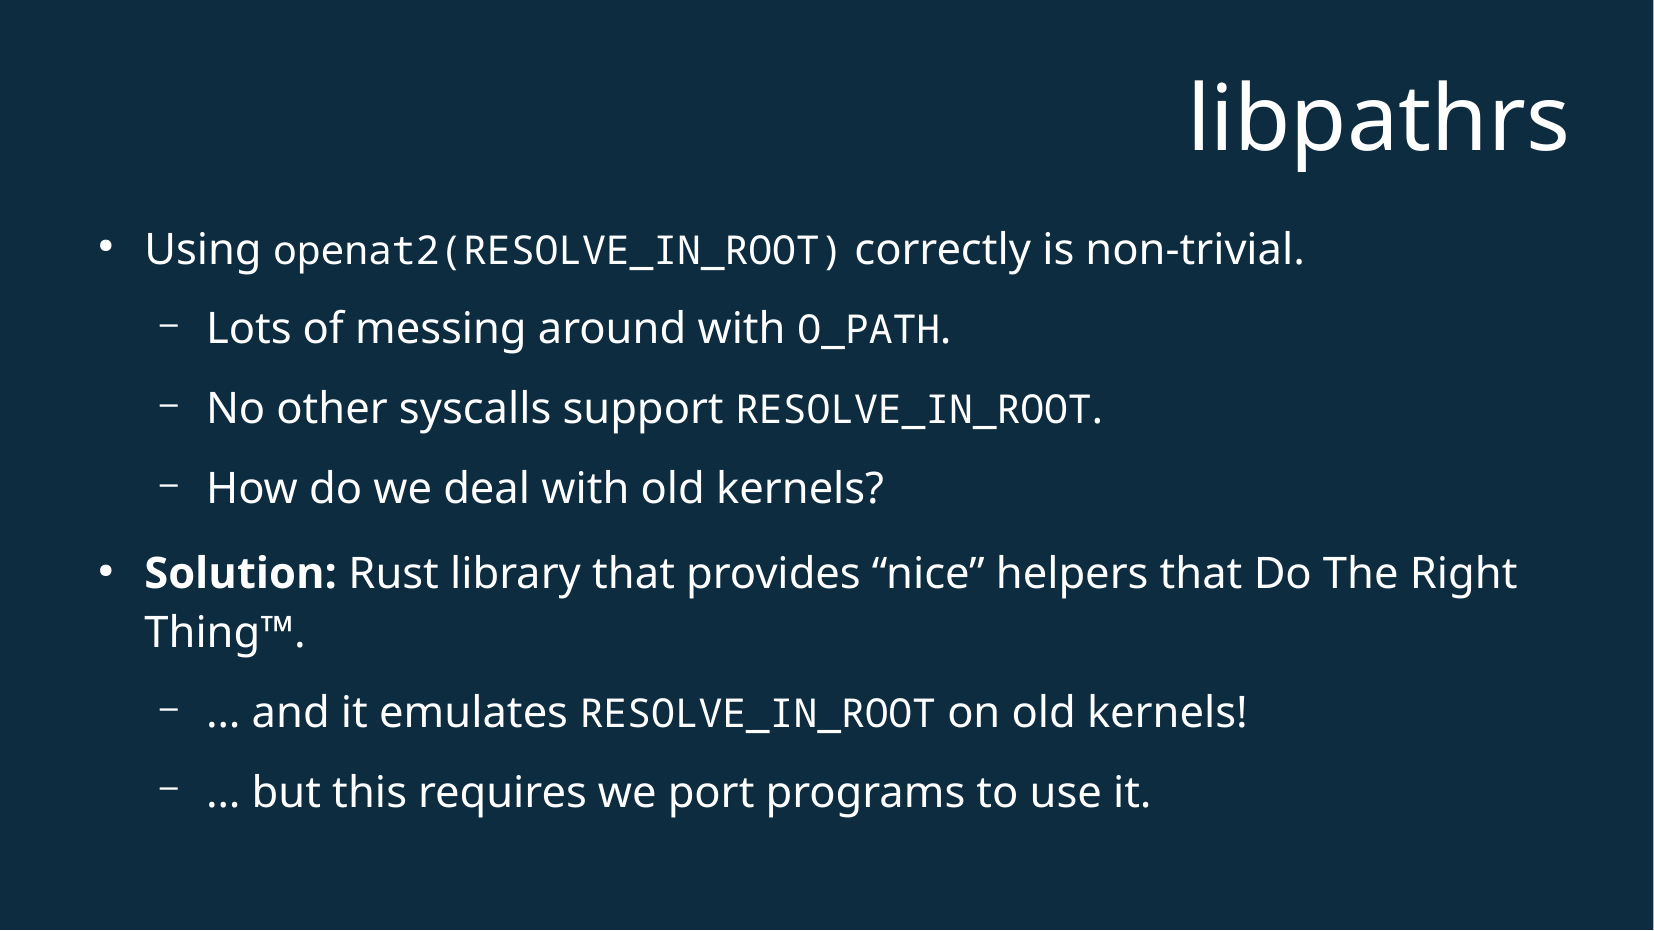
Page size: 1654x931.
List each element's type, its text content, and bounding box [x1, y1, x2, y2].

title libpathrs [82, 37, 1571, 193]
list Using openat2(RESOLVE_IN_ROOT) correctly is non-trivial. Lots of messing around with O_PATH. No other syscalls support RESOLVE_IN_ROOT. How do we deal with old kernels? Solution: Rust library that provides “nice” helpers that Do The Right Thing™. … and it emulates RESOLVE_IN_ROOT on old kernels! … but this requires we port programs to use it. [82, 217, 1571, 826]
